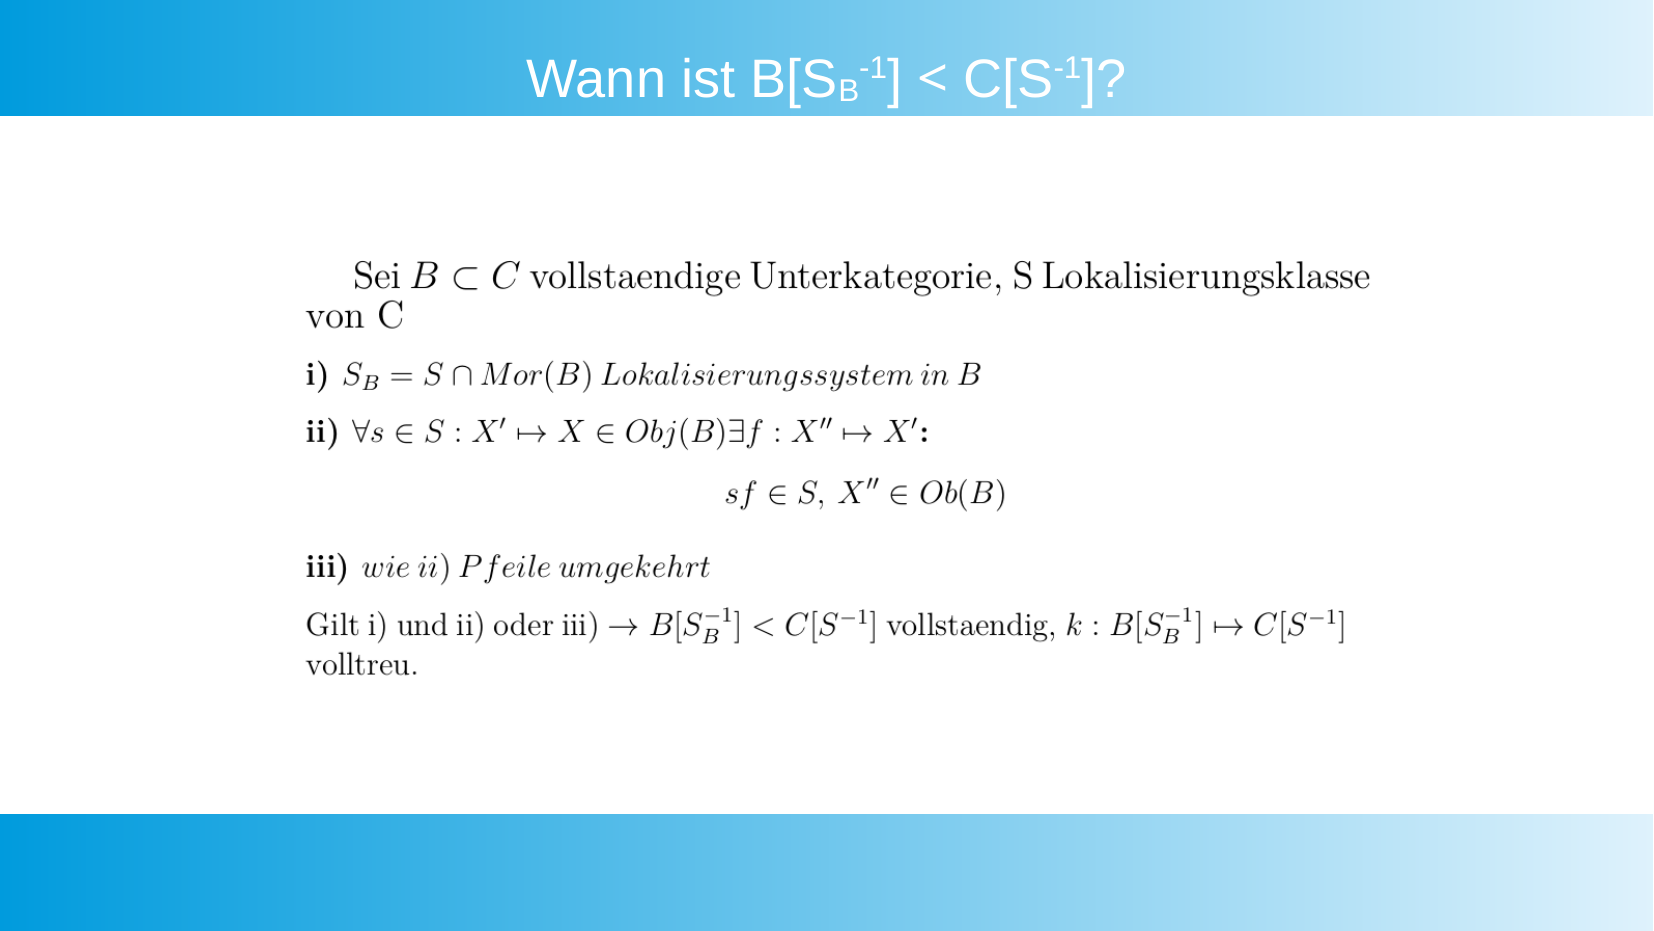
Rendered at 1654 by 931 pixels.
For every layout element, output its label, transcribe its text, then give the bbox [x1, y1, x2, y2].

title Wann ist B[SB-1] < C[S-1]? [82, 27, 1571, 126]
picture [236, 259, 1391, 686]
